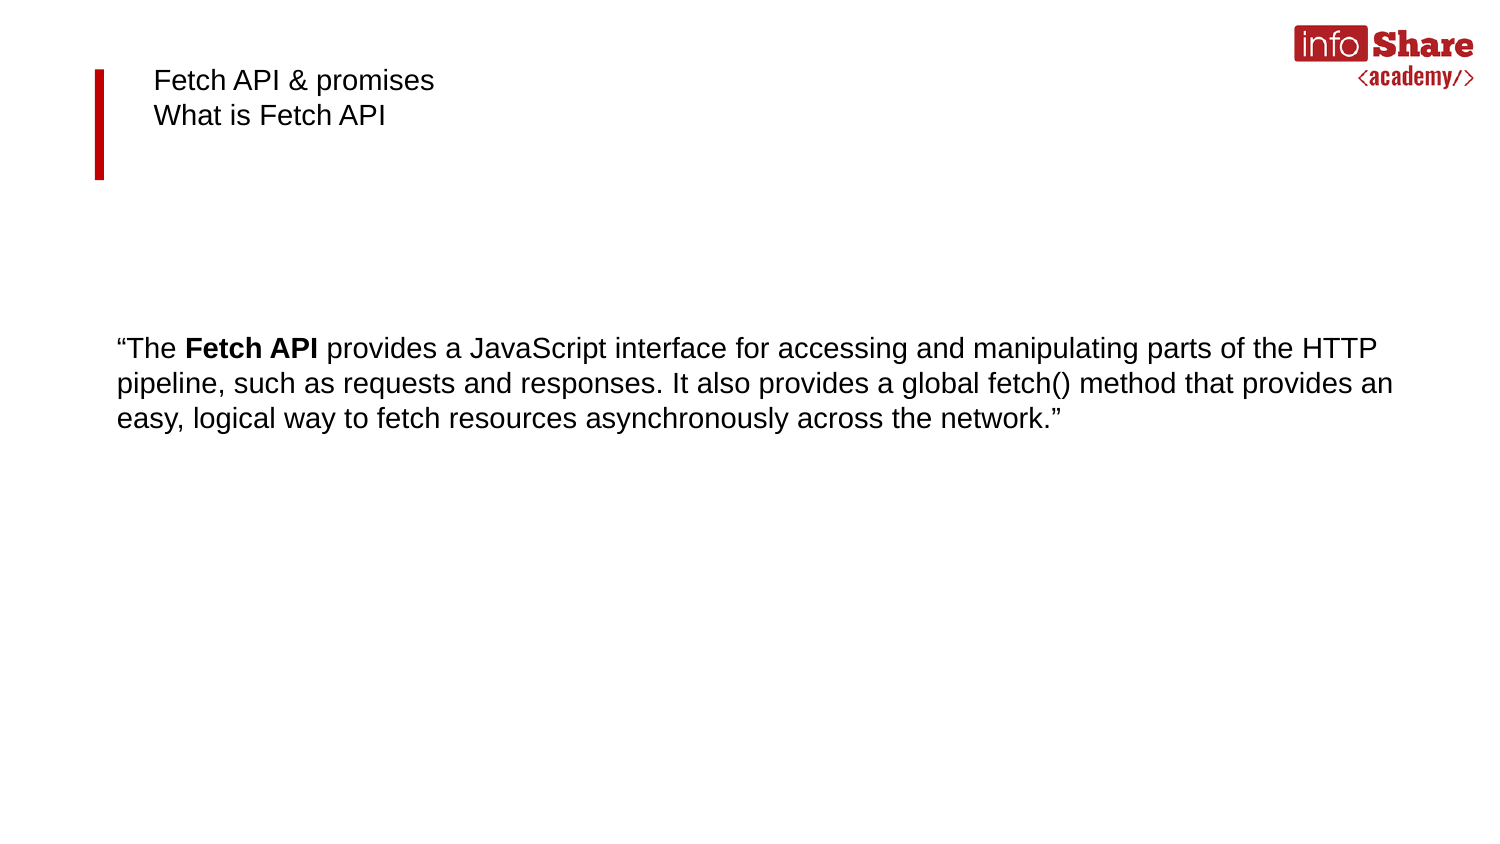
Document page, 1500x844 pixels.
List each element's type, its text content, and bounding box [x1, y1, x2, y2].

list “The Fetch API provides a JavaScript interface for accessing and manipulating parts of the HTTP pipeline, such as requests and responses. It also provides a global fetch() method that provides an easy, logical way to fetch resources asynchronously across the network.” [101, 209, 1415, 767]
title Fetch API & promises What is Fetch API [138, 45, 1172, 187]
picture [1267, 0, 1500, 117]
